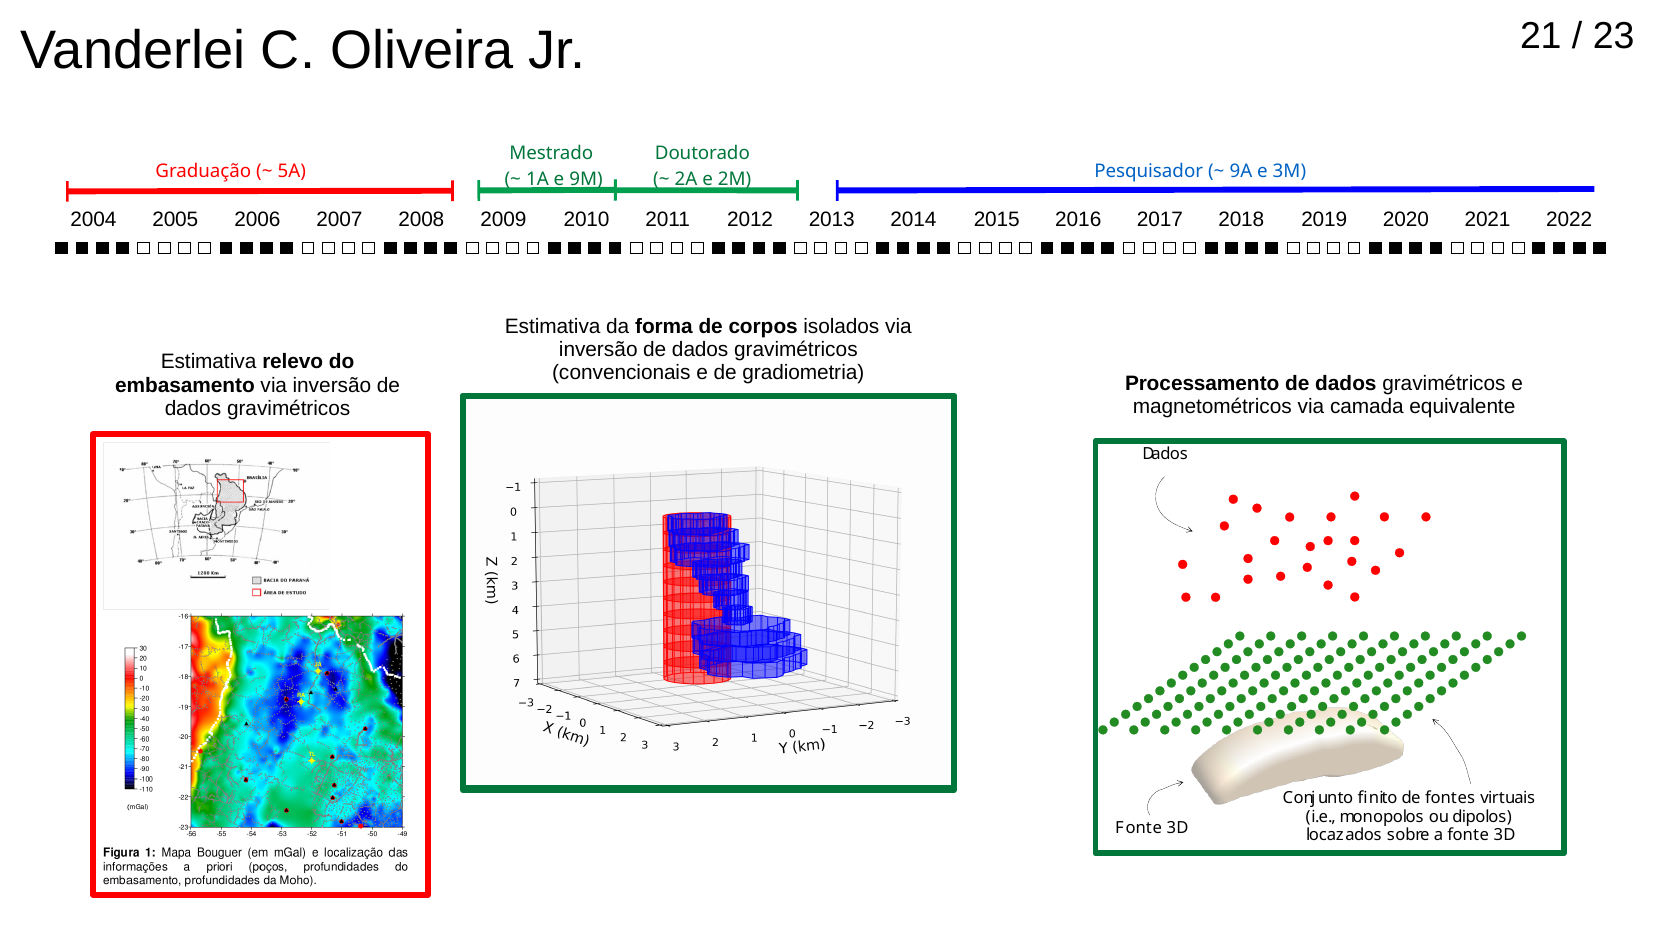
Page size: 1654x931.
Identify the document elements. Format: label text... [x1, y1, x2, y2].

text_box [384, 242, 397, 254]
text_box [1041, 242, 1053, 254]
text_box [178, 242, 191, 254]
text_box [609, 242, 621, 254]
text_box [1307, 242, 1320, 254]
text_box [876, 242, 889, 254]
text_box Estimativa da forma de corpos isolados via inversão de dados gravimétricos (convencionais e de gradiometria) [490, 307, 951, 393]
text_box [342, 242, 355, 254]
text_box [568, 242, 581, 254]
text_box [732, 242, 745, 254]
text_box [753, 242, 765, 254]
text_box [240, 242, 253, 254]
text_box [1512, 242, 1525, 254]
text_box [917, 242, 930, 254]
text_box [280, 242, 293, 254]
text_box [937, 242, 950, 254]
text_box [1183, 242, 1196, 254]
text_box Doutorado (~ 2A e 2M) [638, 132, 813, 189]
text_box 2004 [55, 200, 132, 239]
text_box 2018 [1203, 200, 1280, 239]
text_box [444, 242, 457, 254]
text_box 2008 [383, 200, 460, 239]
text_box 2022 [1531, 200, 1608, 239]
text_box [1532, 242, 1545, 254]
text_box [548, 242, 561, 254]
text_box [1061, 242, 1074, 254]
text_box 2017 [1122, 200, 1198, 239]
text_box [855, 242, 868, 254]
text_box [1471, 242, 1484, 254]
text_box [999, 242, 1012, 254]
text_box [506, 242, 519, 254]
text_box 2009 [465, 200, 542, 239]
text_box 2011 [630, 200, 707, 239]
text_box Graduação (~ 5A) [140, 150, 326, 188]
text_box [1143, 242, 1156, 254]
text_box [322, 242, 335, 254]
text_box [302, 242, 314, 254]
text_box 2012 [712, 200, 788, 239]
text_box [76, 242, 88, 254]
text_box [1327, 242, 1340, 254]
text_box [362, 242, 375, 254]
text_box [650, 242, 663, 254]
text_box 2005 [137, 200, 214, 239]
text_box Pesquisador (~ 9A e 3M) [1079, 150, 1336, 188]
text_box [1348, 242, 1360, 254]
text_box Mestrado (~ 1A e 9M) [489, 132, 621, 179]
text_box [1430, 242, 1442, 254]
text_box [116, 242, 129, 254]
text_box [1389, 242, 1402, 254]
text_box [424, 242, 437, 254]
text_box [1593, 242, 1606, 254]
text_box [1265, 242, 1278, 254]
text_box [1245, 242, 1258, 254]
text_box [466, 242, 479, 254]
text_box [1019, 242, 1032, 254]
text_box [486, 242, 499, 254]
text_box [773, 242, 786, 254]
text_box [1369, 242, 1382, 254]
text_box Vanderlei C. Oliveira Jr. [5, 11, 615, 89]
text_box 2014 [875, 200, 952, 239]
text_box [897, 242, 909, 254]
text_box 2010 [548, 200, 625, 239]
text_box [260, 242, 273, 254]
text_box [1163, 242, 1176, 254]
text_box [979, 242, 992, 254]
text_box [158, 242, 171, 254]
text_box [1123, 242, 1135, 254]
text_box [835, 242, 847, 254]
text_box [1451, 242, 1464, 254]
text_box Estimativa relevo do embasamento via inversão de dados gravimétricos [100, 342, 443, 428]
text_box 2016 [1040, 200, 1117, 239]
text_box 2020 [1368, 200, 1444, 239]
text_box 2021 [1449, 200, 1526, 239]
text_box <number> / 23 [1375, 0, 1654, 71]
text_box [1287, 242, 1300, 254]
text_box [55, 242, 68, 254]
text_box [630, 242, 643, 254]
text_box [794, 242, 807, 254]
text_box [1492, 242, 1504, 254]
text_box [1205, 242, 1218, 254]
picture [466, 399, 951, 785]
text_box Processamento de dados gravimétricos e magnetométricos via camada equivalente [1110, 364, 1571, 426]
text_box [220, 242, 232, 254]
picture [1098, 443, 1561, 851]
text_box [814, 242, 827, 254]
picture [95, 437, 426, 892]
text_box 2007 [301, 200, 378, 239]
text_box [1553, 242, 1565, 254]
text_box [527, 242, 539, 254]
text_box [1081, 242, 1094, 254]
text_box [96, 242, 109, 254]
text_box [691, 242, 704, 254]
text_box [198, 242, 211, 254]
text_box 2006 [219, 200, 296, 239]
text_box [588, 242, 601, 254]
text_box [1101, 242, 1114, 254]
text_box 2015 [958, 200, 1035, 239]
text_box [1573, 242, 1586, 254]
text_box 2013 [793, 200, 870, 239]
text_box [1409, 242, 1422, 254]
text_box [1225, 242, 1238, 254]
text_box [958, 242, 971, 254]
text_box [712, 242, 725, 254]
text_box [671, 242, 683, 254]
text_box [404, 242, 417, 254]
text_box [137, 242, 150, 254]
text_box 2019 [1286, 200, 1363, 239]
